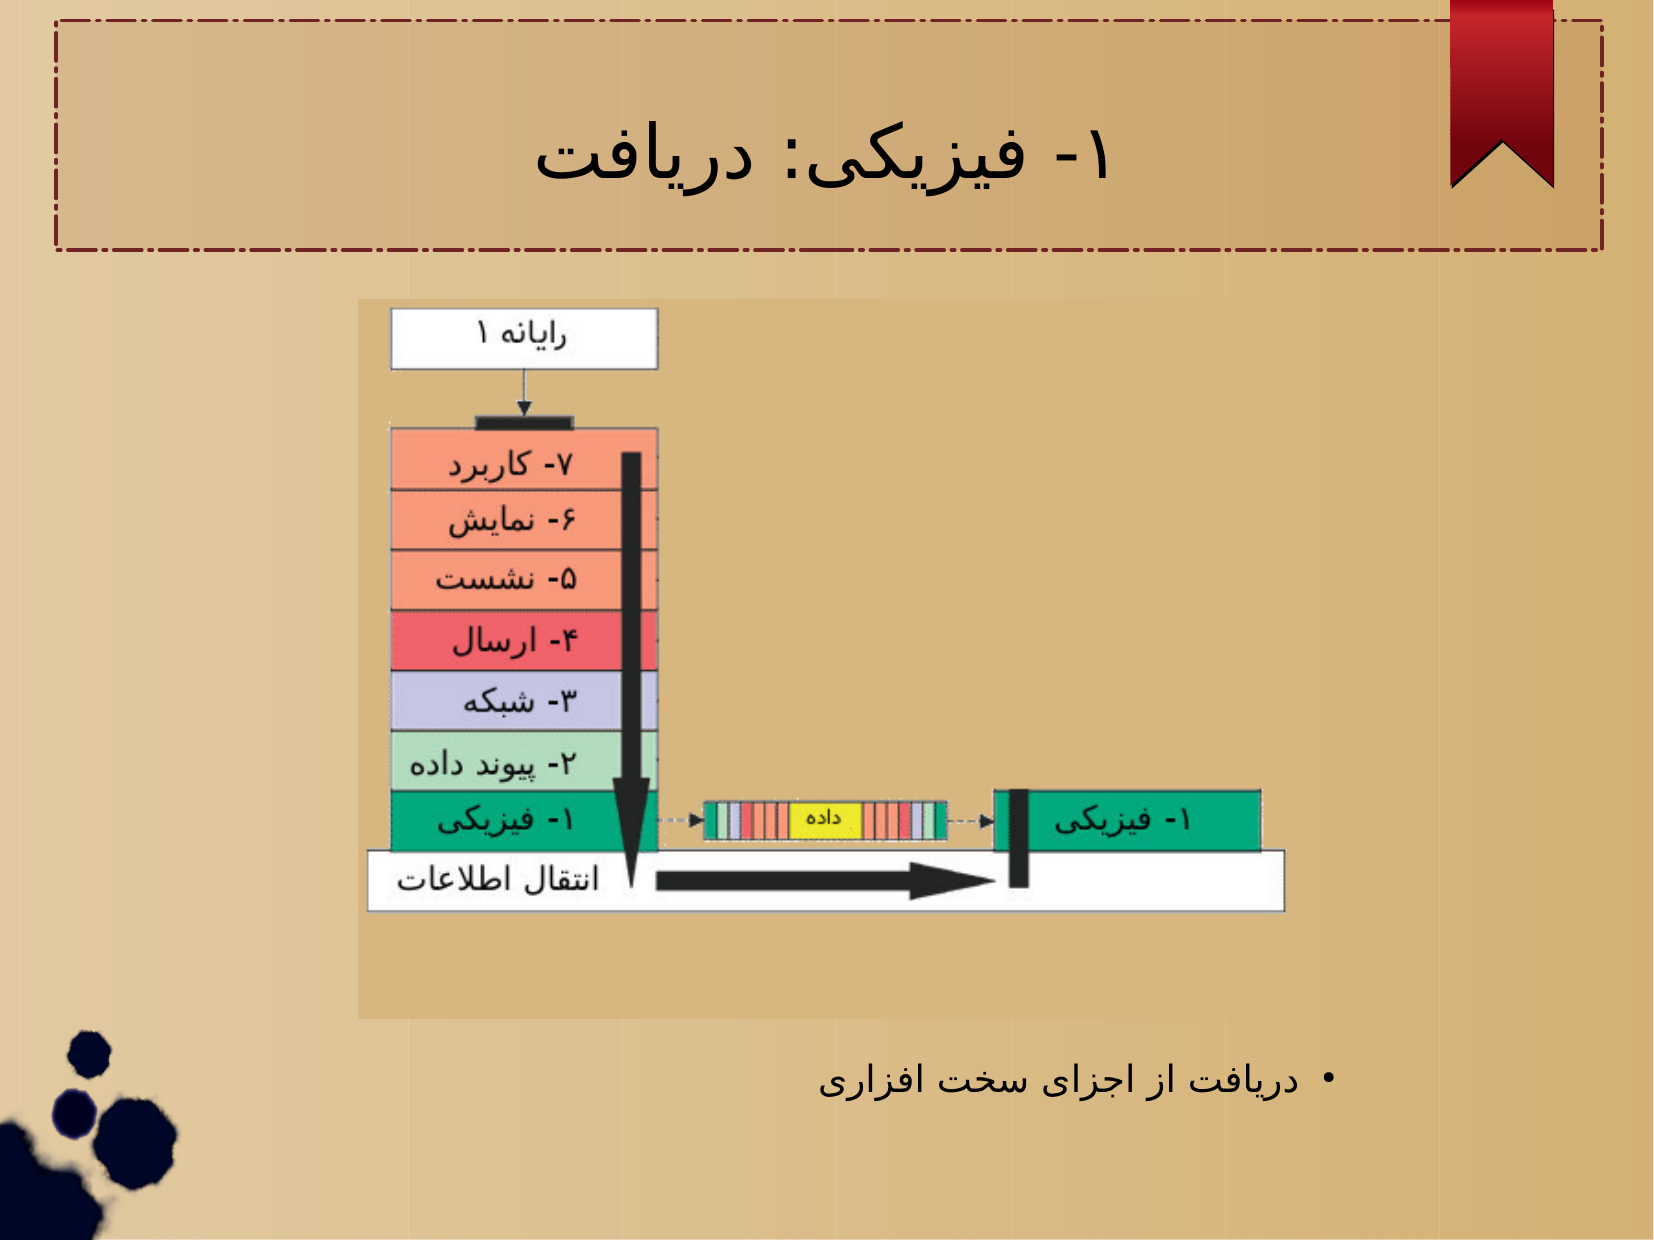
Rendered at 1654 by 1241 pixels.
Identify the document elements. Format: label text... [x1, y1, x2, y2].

title ۱- فیزیکی: دریافت [82, 49, 1571, 257]
text_box دریافت از اجزای سخت افزاری [300, 1050, 1351, 1109]
picture [358, 299, 1295, 1019]
